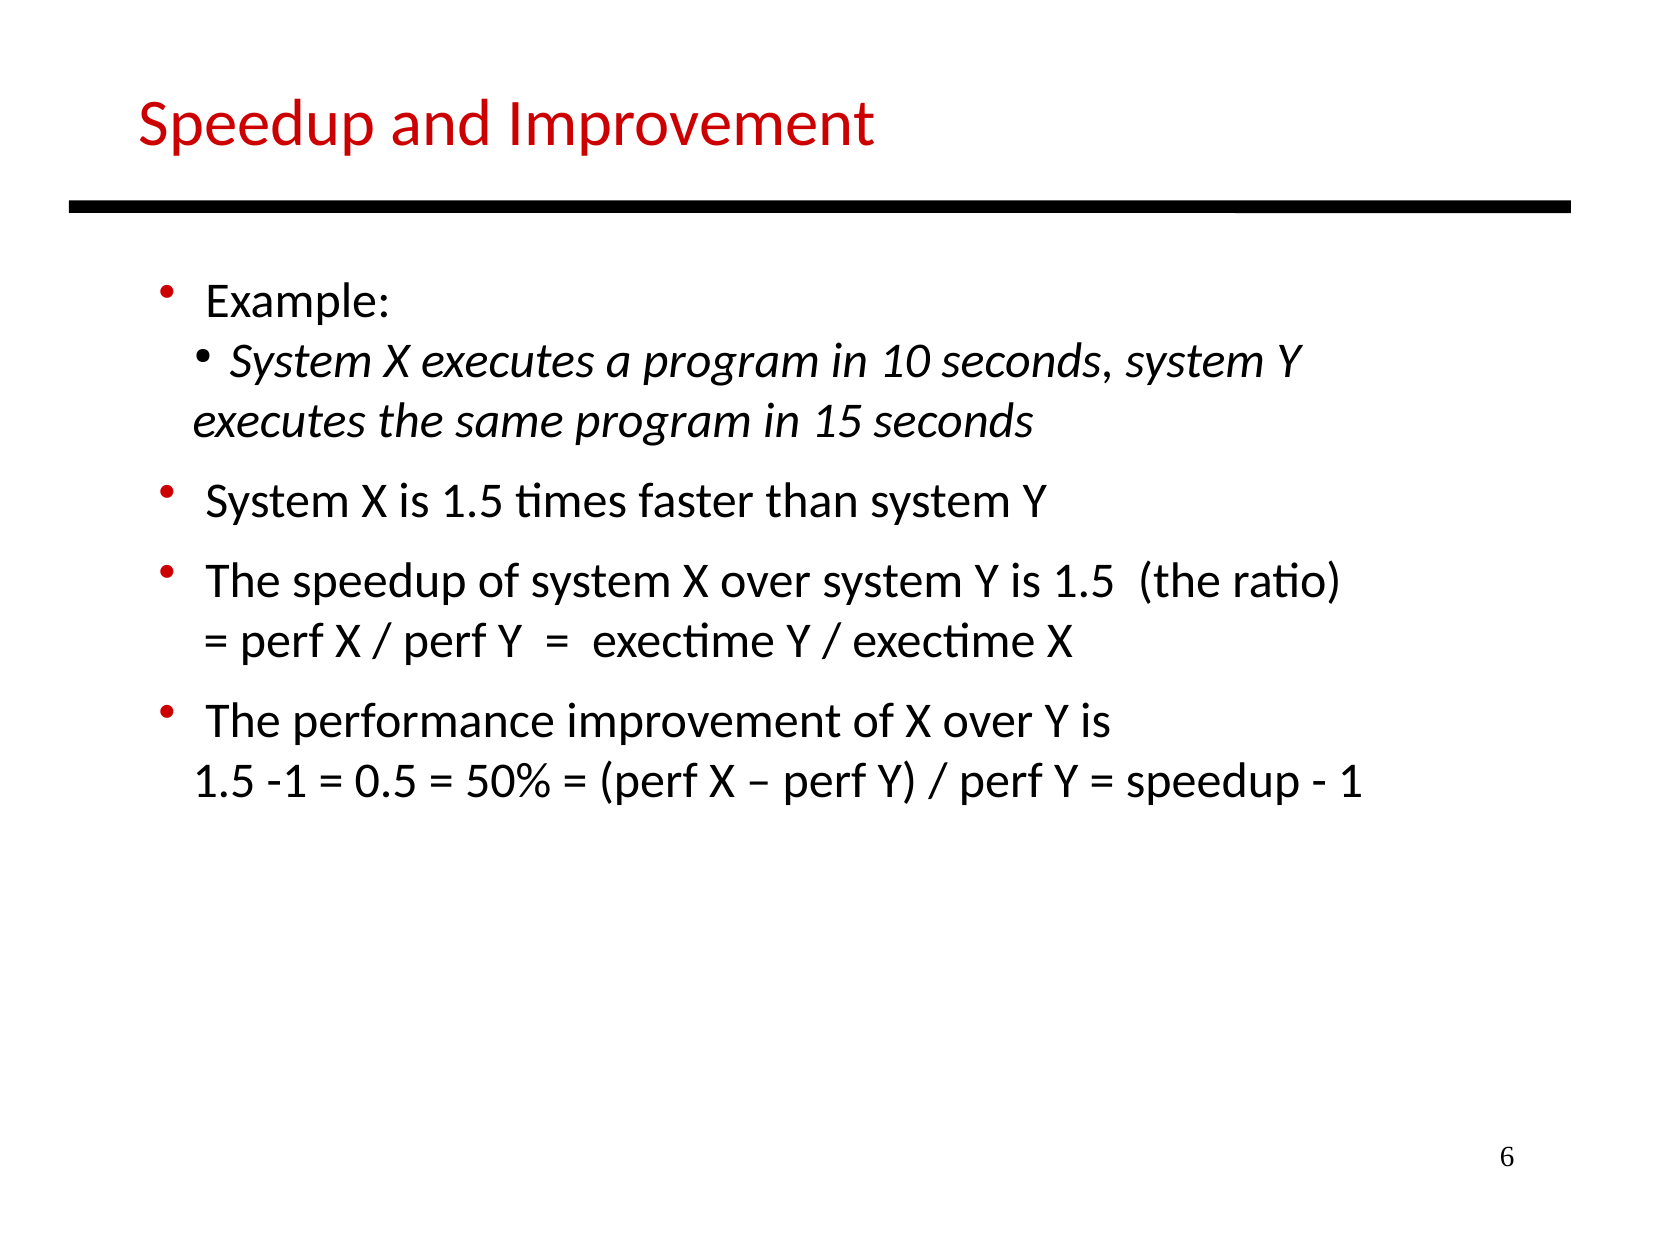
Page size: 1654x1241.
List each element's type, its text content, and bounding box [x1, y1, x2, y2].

slide_number <number> [1185, 1129, 1530, 1213]
text_box Example: System X executes a program in 10 seconds, system Y executes the same program in 15 seconds System X is 1.5 times faster than system Y The speedup of system X over system Y is 1.5 (the ratio) = perf X / perf Y = exectime Y / exectime X The performance improvement of X over Y is 1.5 -1 = 0.5 = 50% = (perf X – perf Y) / perf Y = speedup - 1 [143, 260, 1379, 895]
text_box Speedup and Improvement [123, 71, 891, 167]
